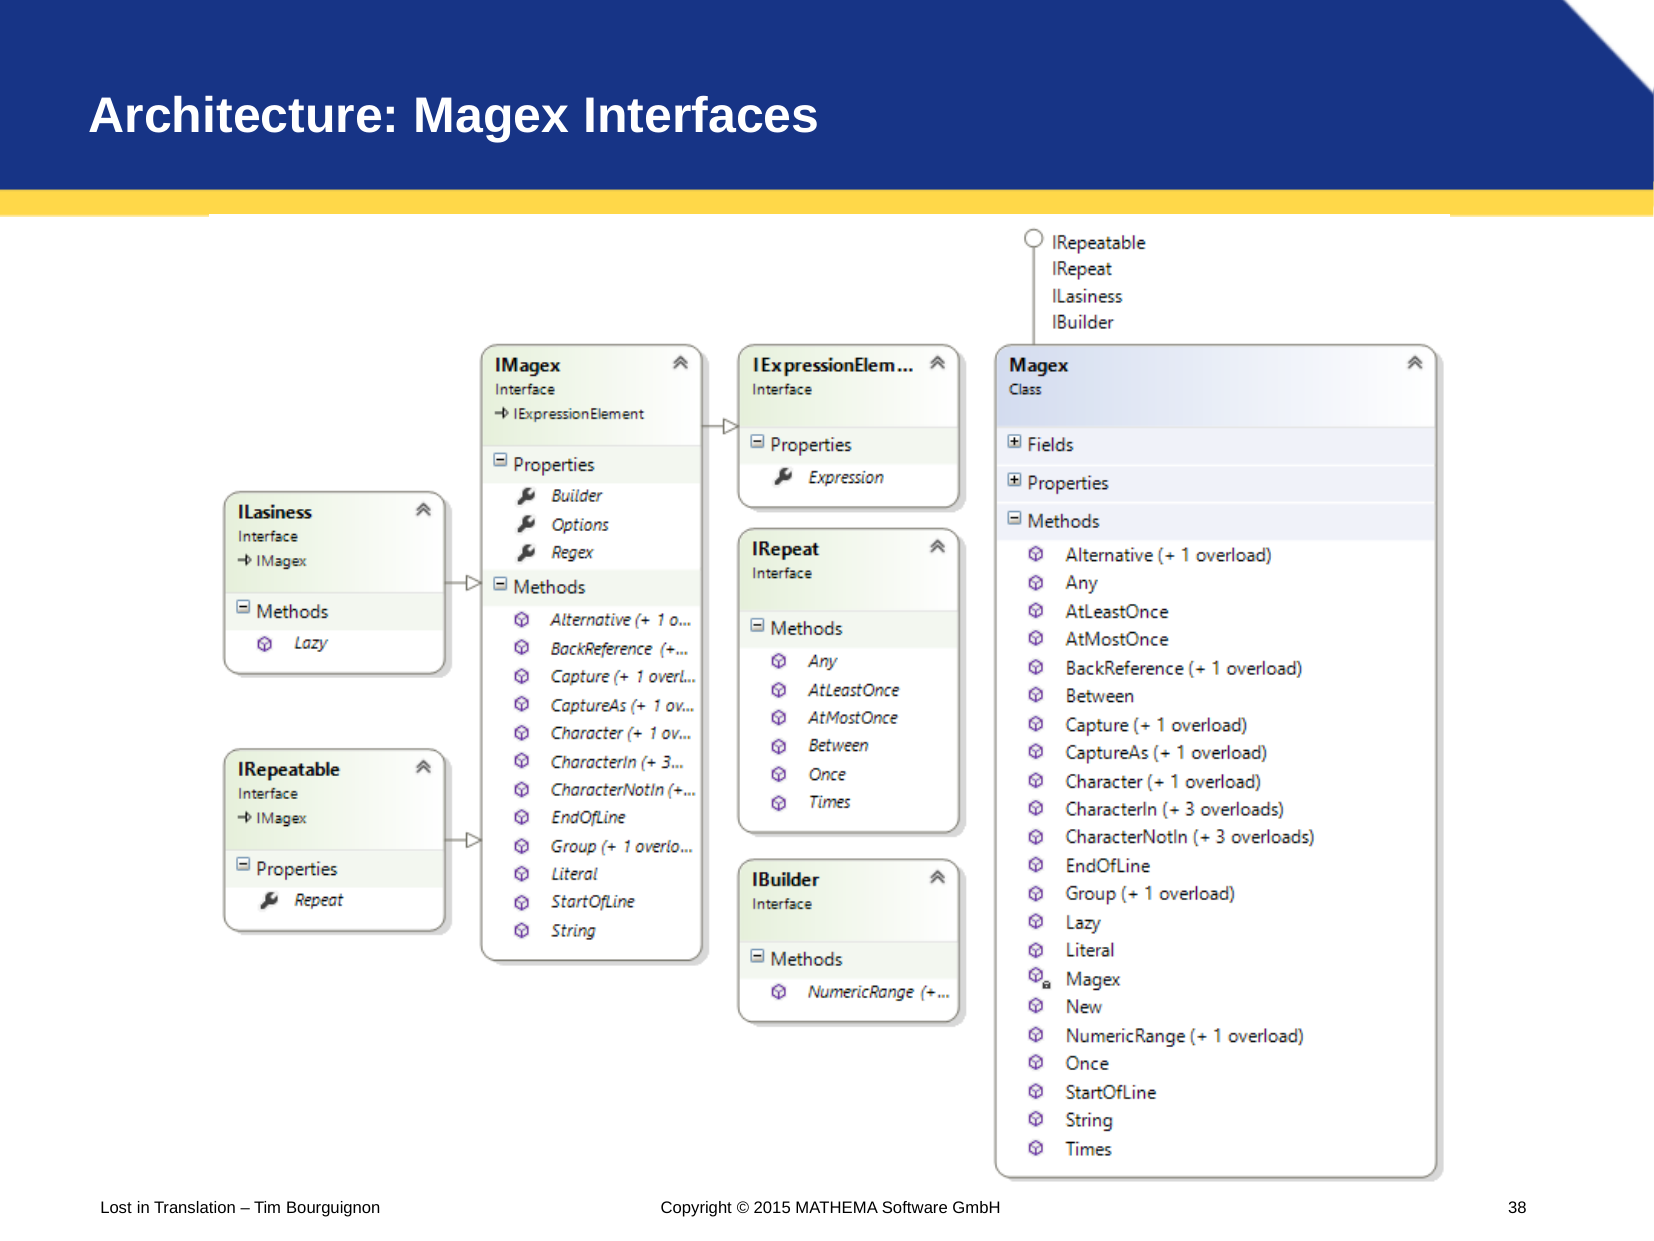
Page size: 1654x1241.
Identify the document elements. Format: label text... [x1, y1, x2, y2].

picture [0, 0, 1654, 1241]
title Architecture: Magex Interfaces [88, 69, 1160, 162]
